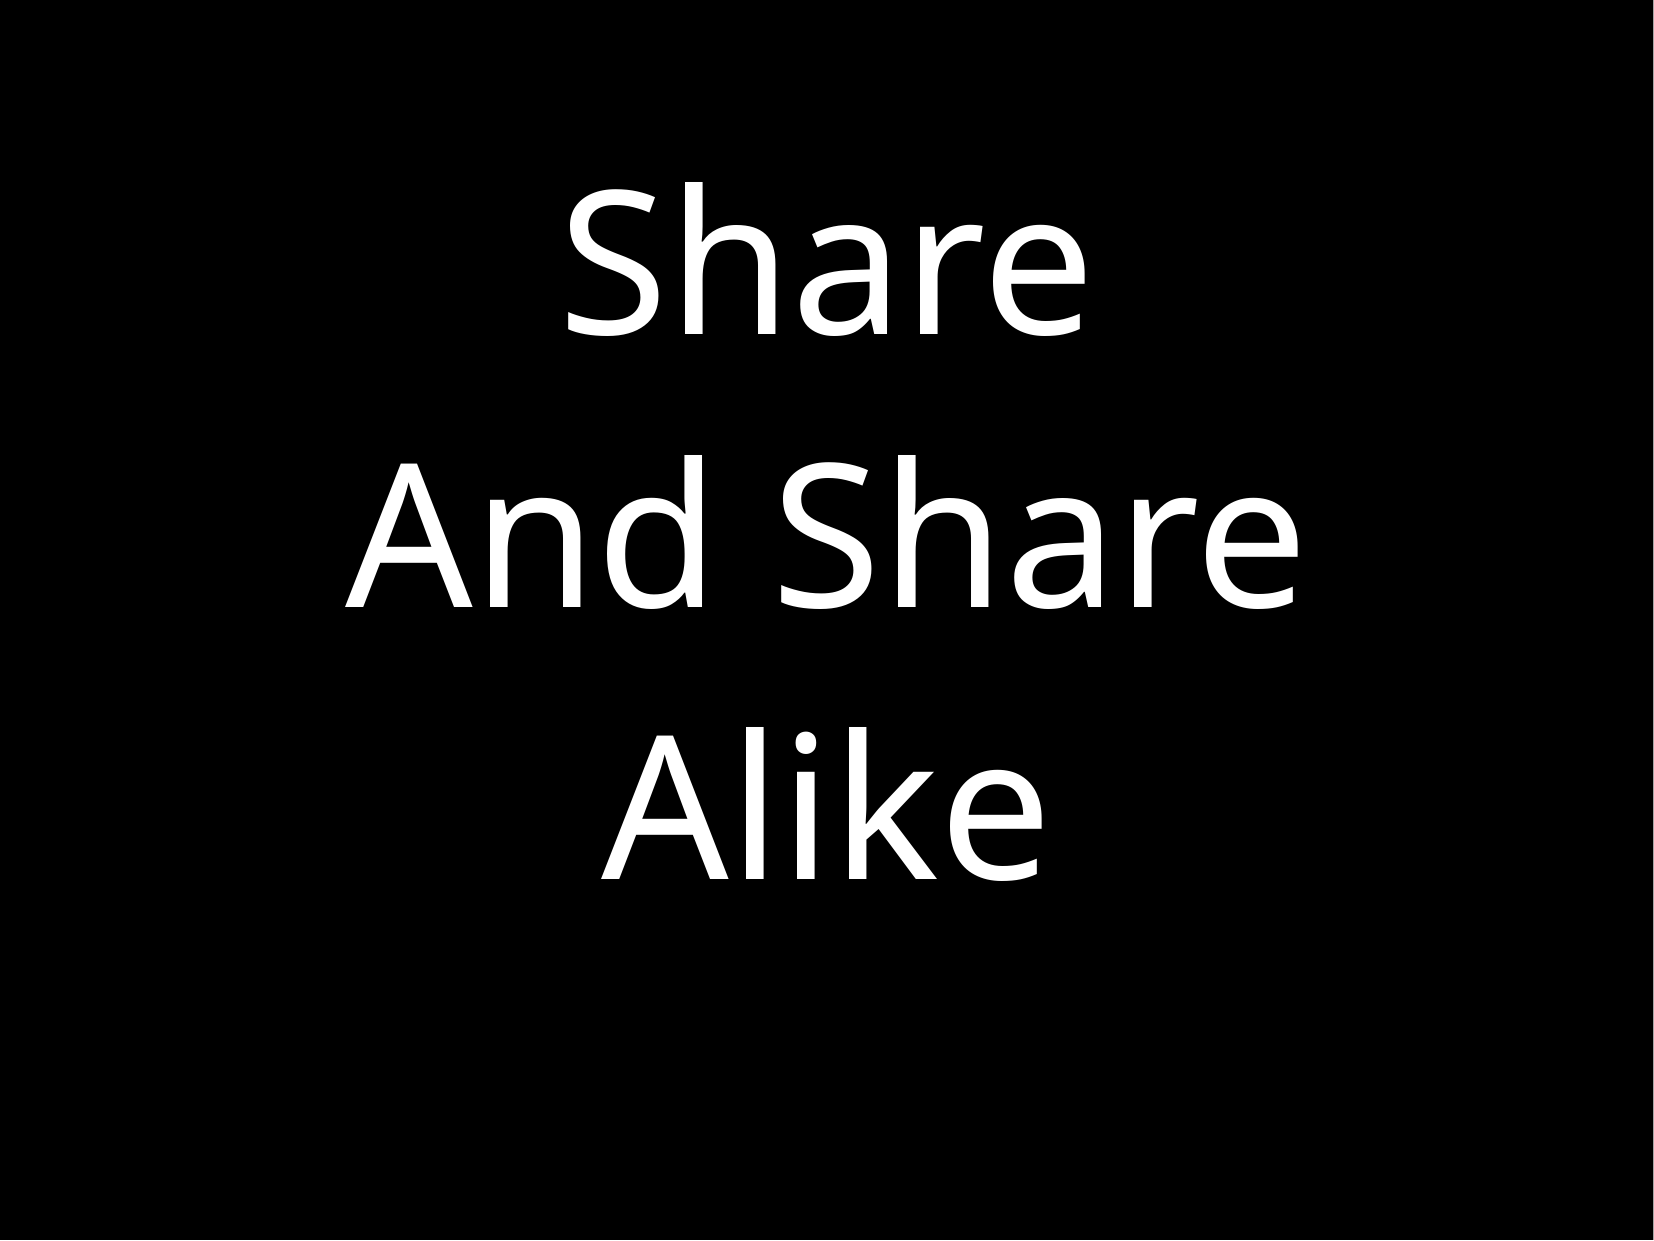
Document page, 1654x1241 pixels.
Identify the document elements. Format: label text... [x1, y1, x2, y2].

subtitle Share And Share Alike [82, 49, 1571, 1010]
